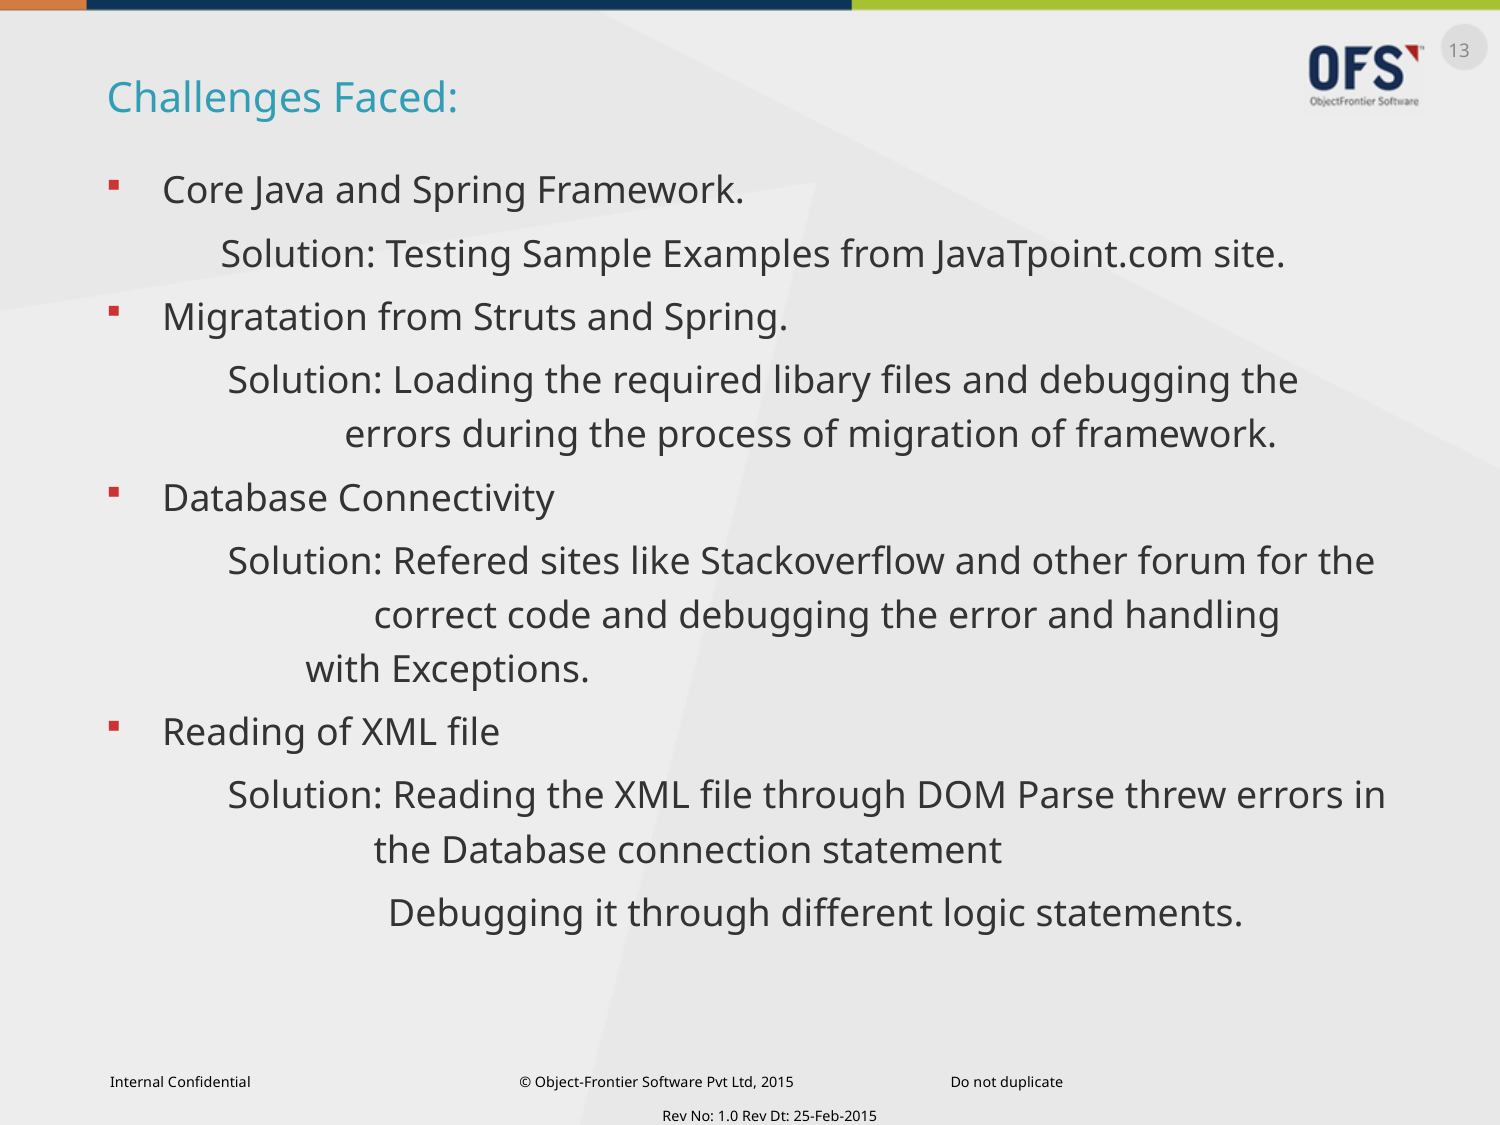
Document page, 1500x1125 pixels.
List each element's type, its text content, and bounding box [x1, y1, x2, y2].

list Core Java and Spring Framework. Solution: Testing Sample Examples from JavaTpoint.com site. Migratation from Struts and Spring. Solution: Loading the required libary files and debugging the errors during the process of migration of framework. Database Connectivity Solution: Refered sites like Stackoverflow and other forum for the correct code and debugging the error and handling with Exceptions. Reading of XML file Solution: Reading the XML file through DOM Parse threw errors in the Database connection statement Debugging it through different logic statements. [90, 149, 1441, 945]
picture [0, 0, 1500, 1125]
title Challenges Faced: [91, 40, 1442, 150]
